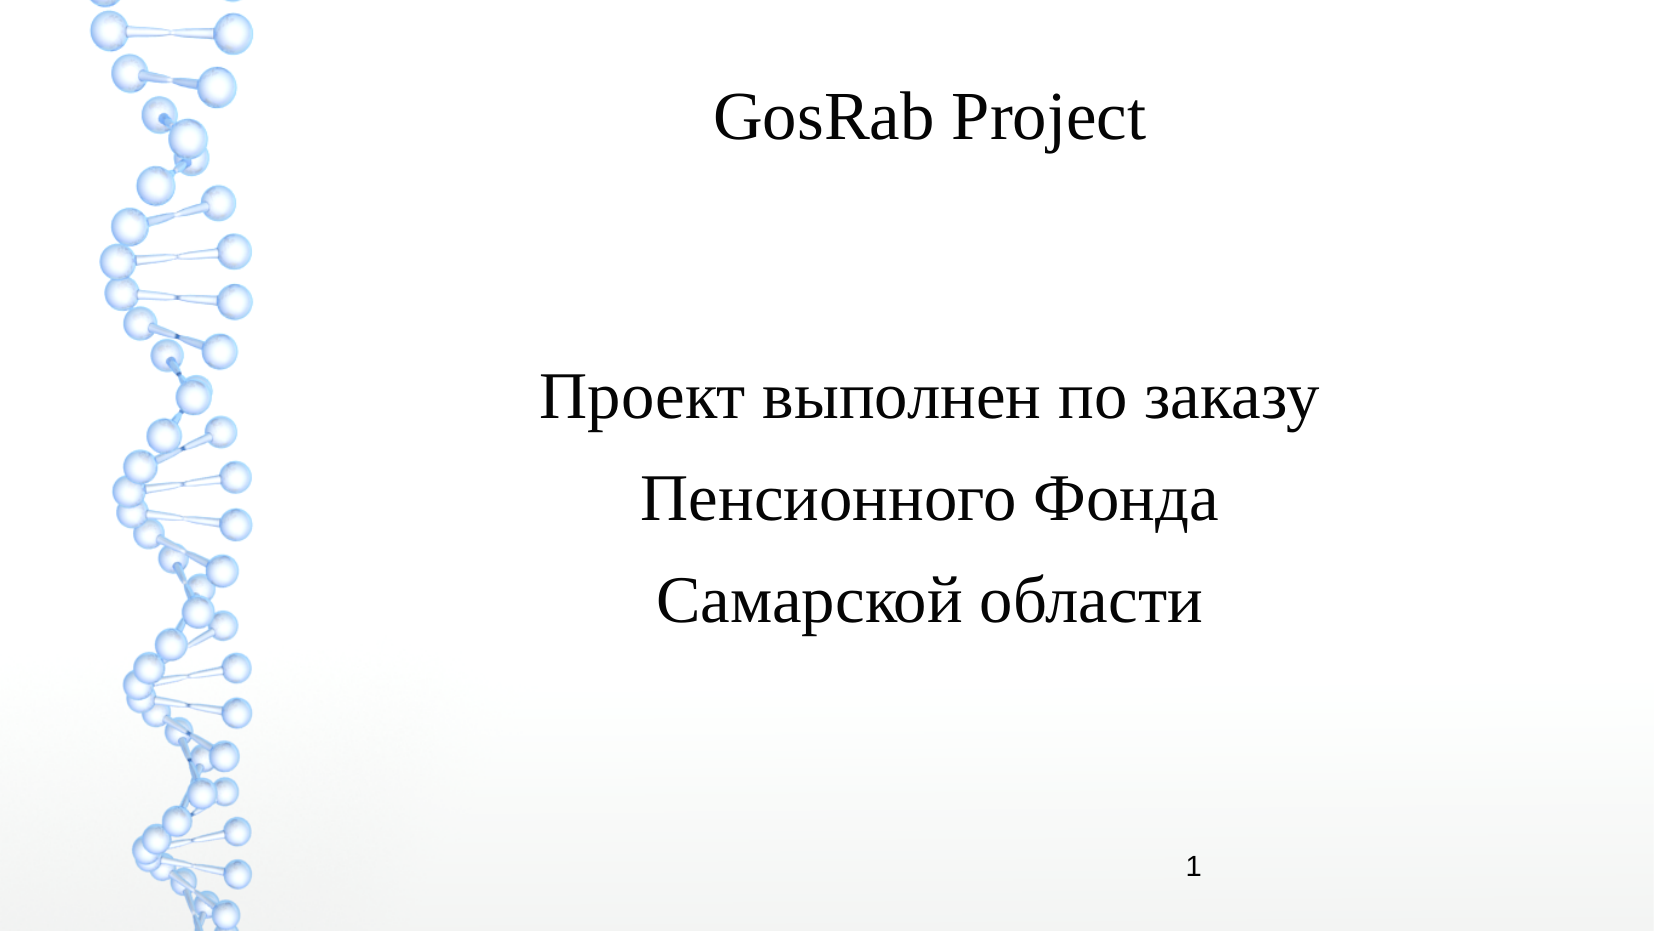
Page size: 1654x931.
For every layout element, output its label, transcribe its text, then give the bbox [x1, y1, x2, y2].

title GosRab Project [265, 35, 1595, 189]
text_box [1185, 847, 1571, 912]
subtitle Проект выполнен по заказу Пенсионного Фонда Самарской области [265, 224, 1595, 764]
